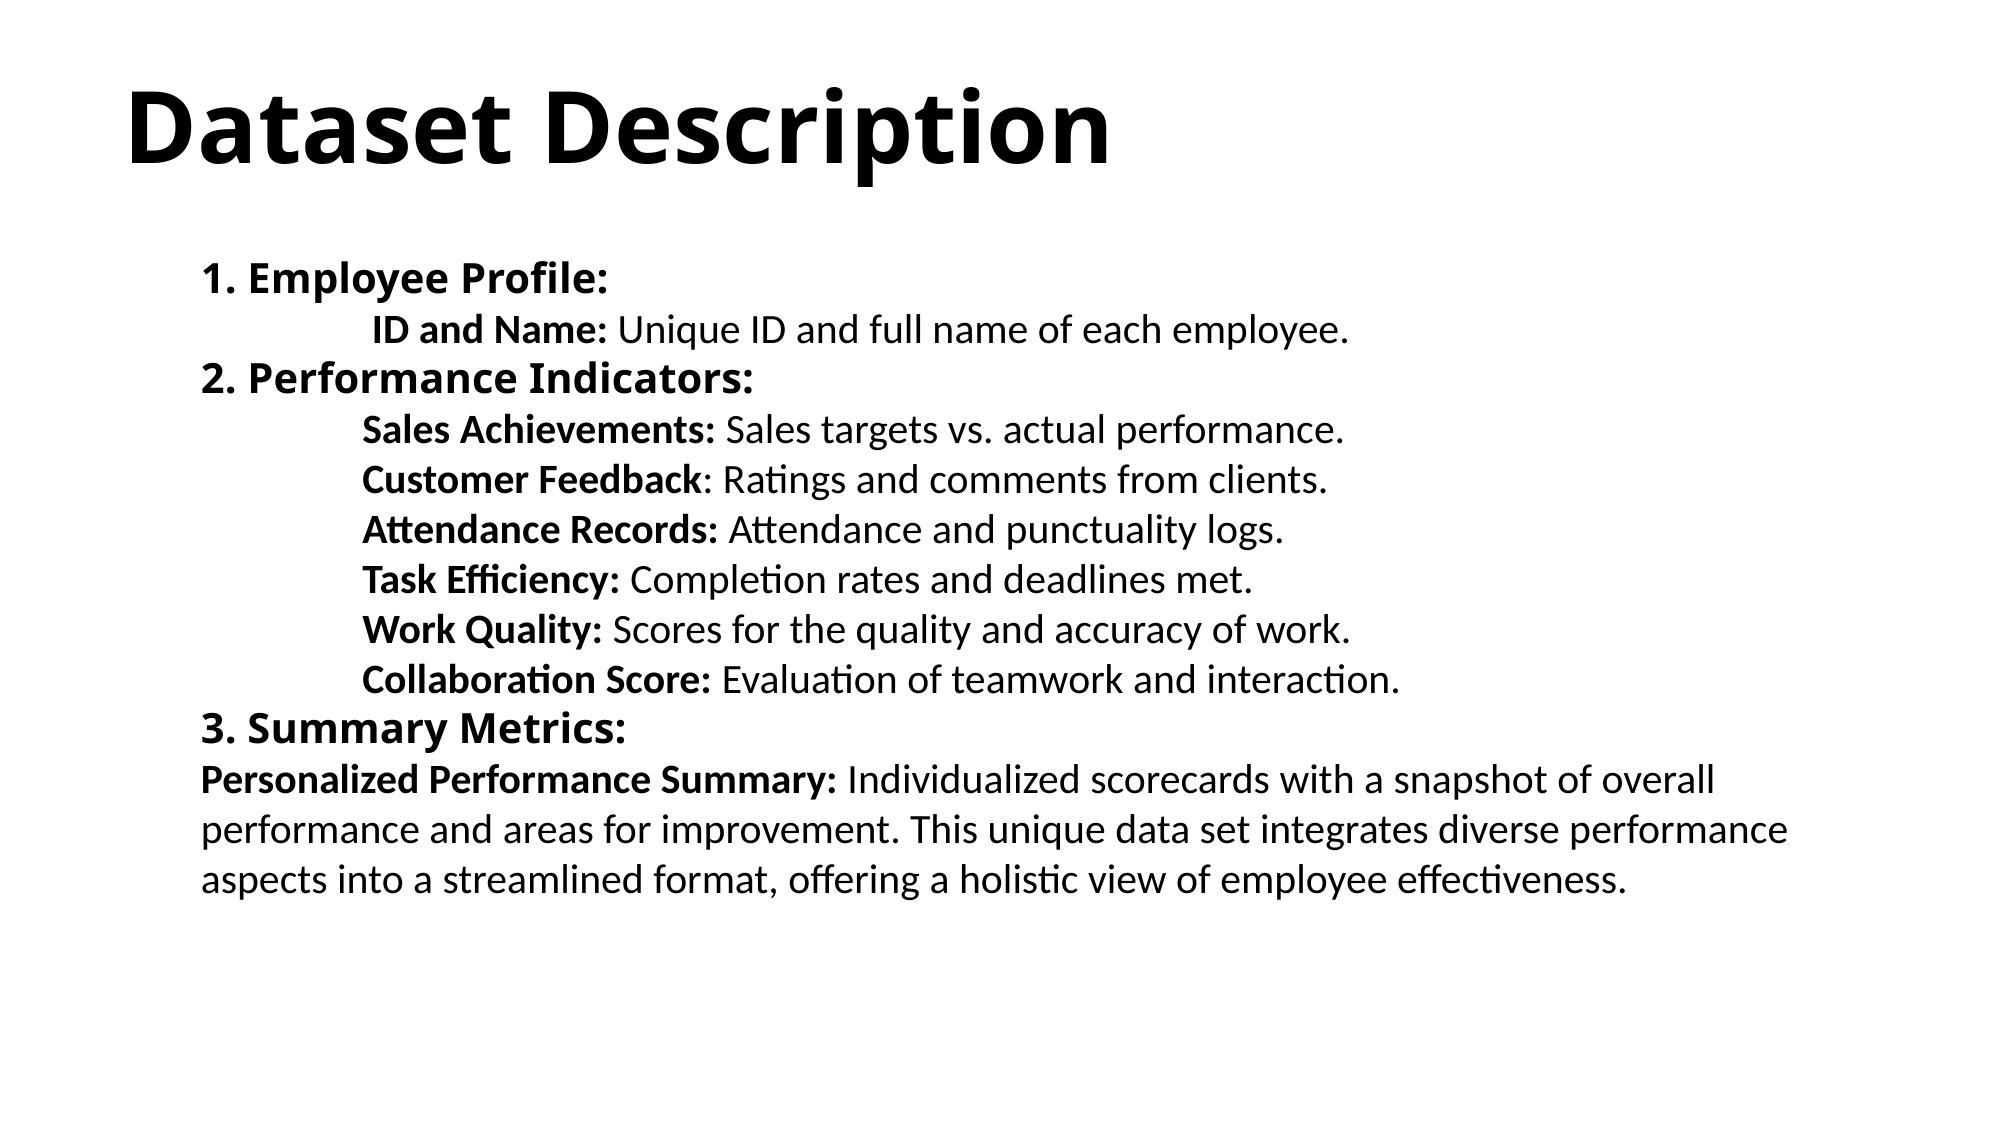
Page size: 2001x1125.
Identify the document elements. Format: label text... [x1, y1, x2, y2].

text_box 1. Employee Profile: ID and Name: Unique ID and full name of each employee. 2. Performance Indicators: Sales Achievements: Sales targets vs. actual performance. Customer Feedback: Ratings and comments from clients. Attendance Records: Attendance and punctuality logs. Task Efficiency: Completion rates and deadlines met. Work Quality: Scores for the quality and accuracy of work. Collaboration Score: Evaluation of teamwork and interaction. 3. Summary Metrics: Personalized Performance Summary: Individualized scorecards with a snapshot of overall performance and areas for improvement. This unique data set integrates diverse performance aspects into a streamlined format, offering a holistic view of employee effectiveness. [185, 243, 1815, 916]
title Dataset Description [123, 63, 1877, 188]
